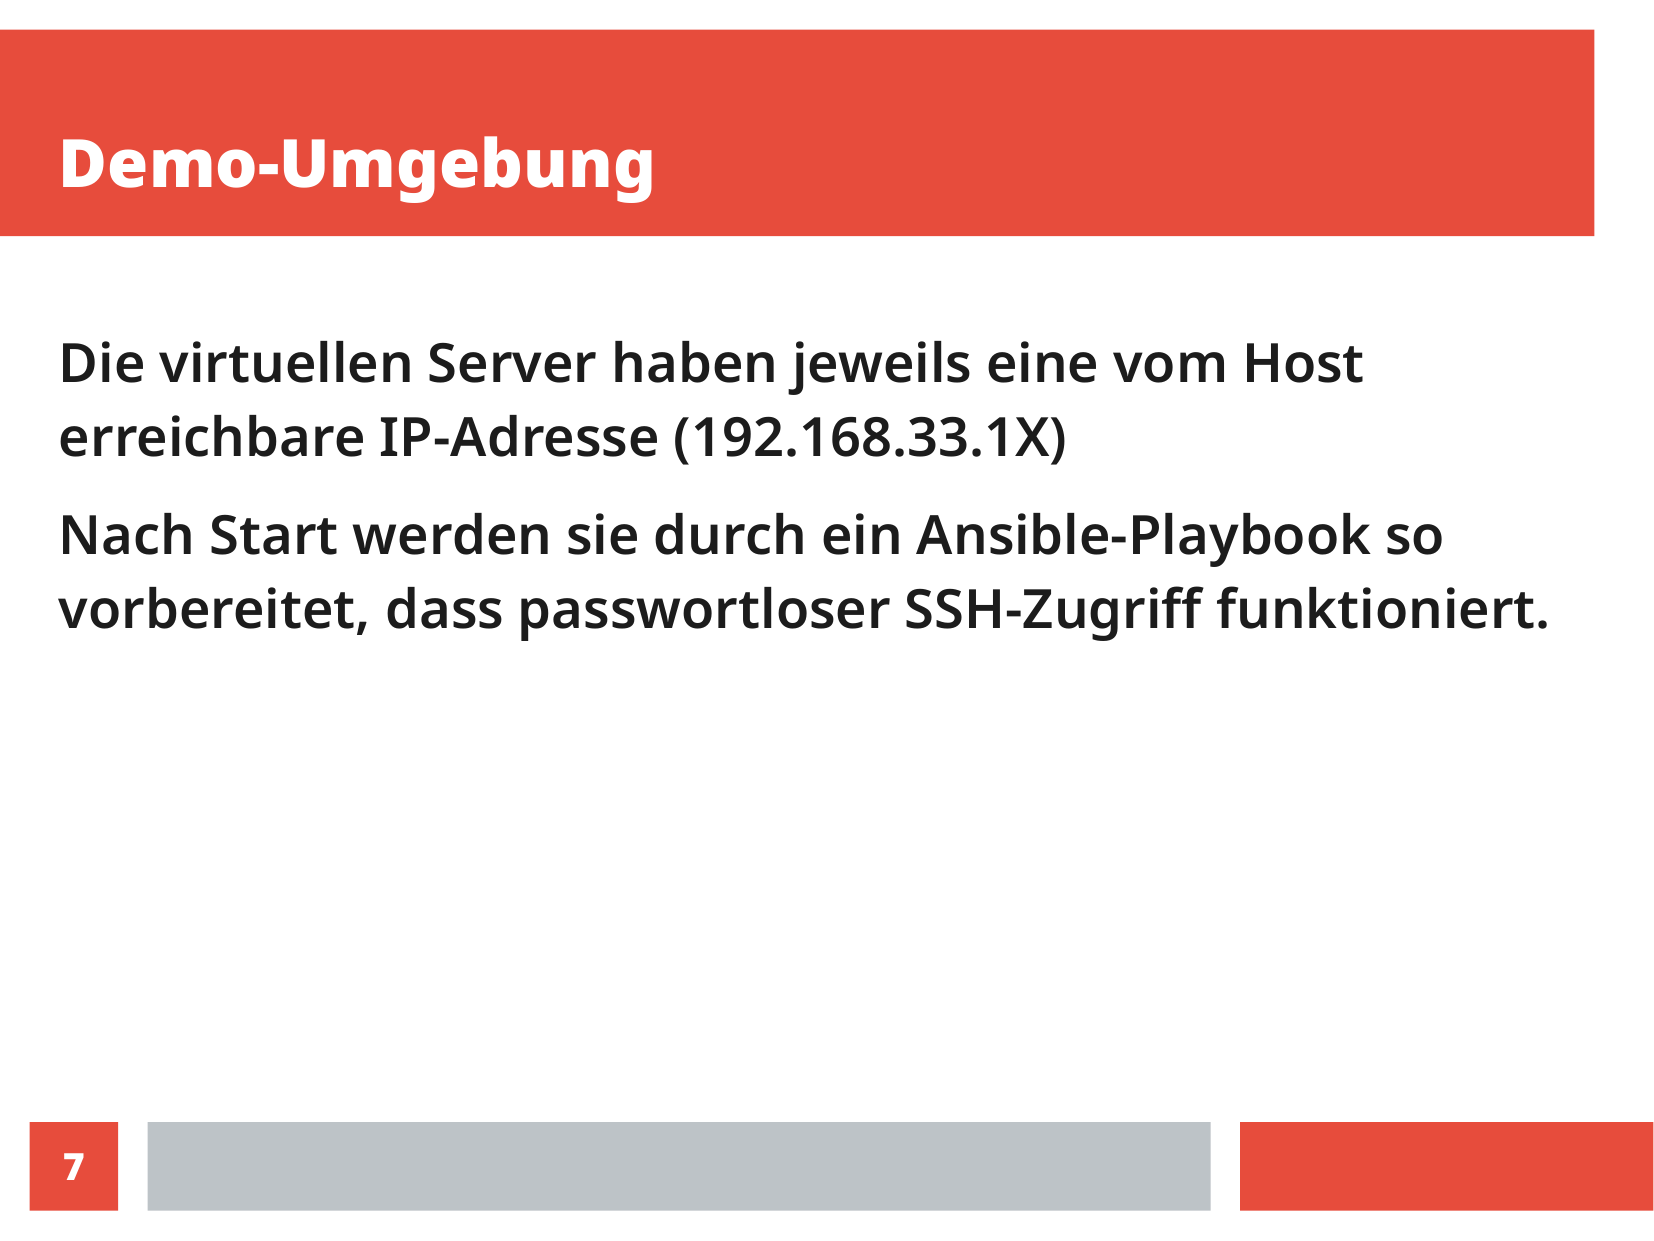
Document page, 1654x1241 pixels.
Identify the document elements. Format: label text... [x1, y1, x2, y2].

list Die virtuellen Server haben jeweils eine vom Host erreichbare IP-Adresse (192.168.33.1X) Nach Start werden sie durch ein Ansible-Playbook so vorbereitet, dass passwortloser SSH-Zugriff funktioniert. [59, 324, 1565, 1093]
title Demo-Umgebung [59, 59, 1595, 207]
